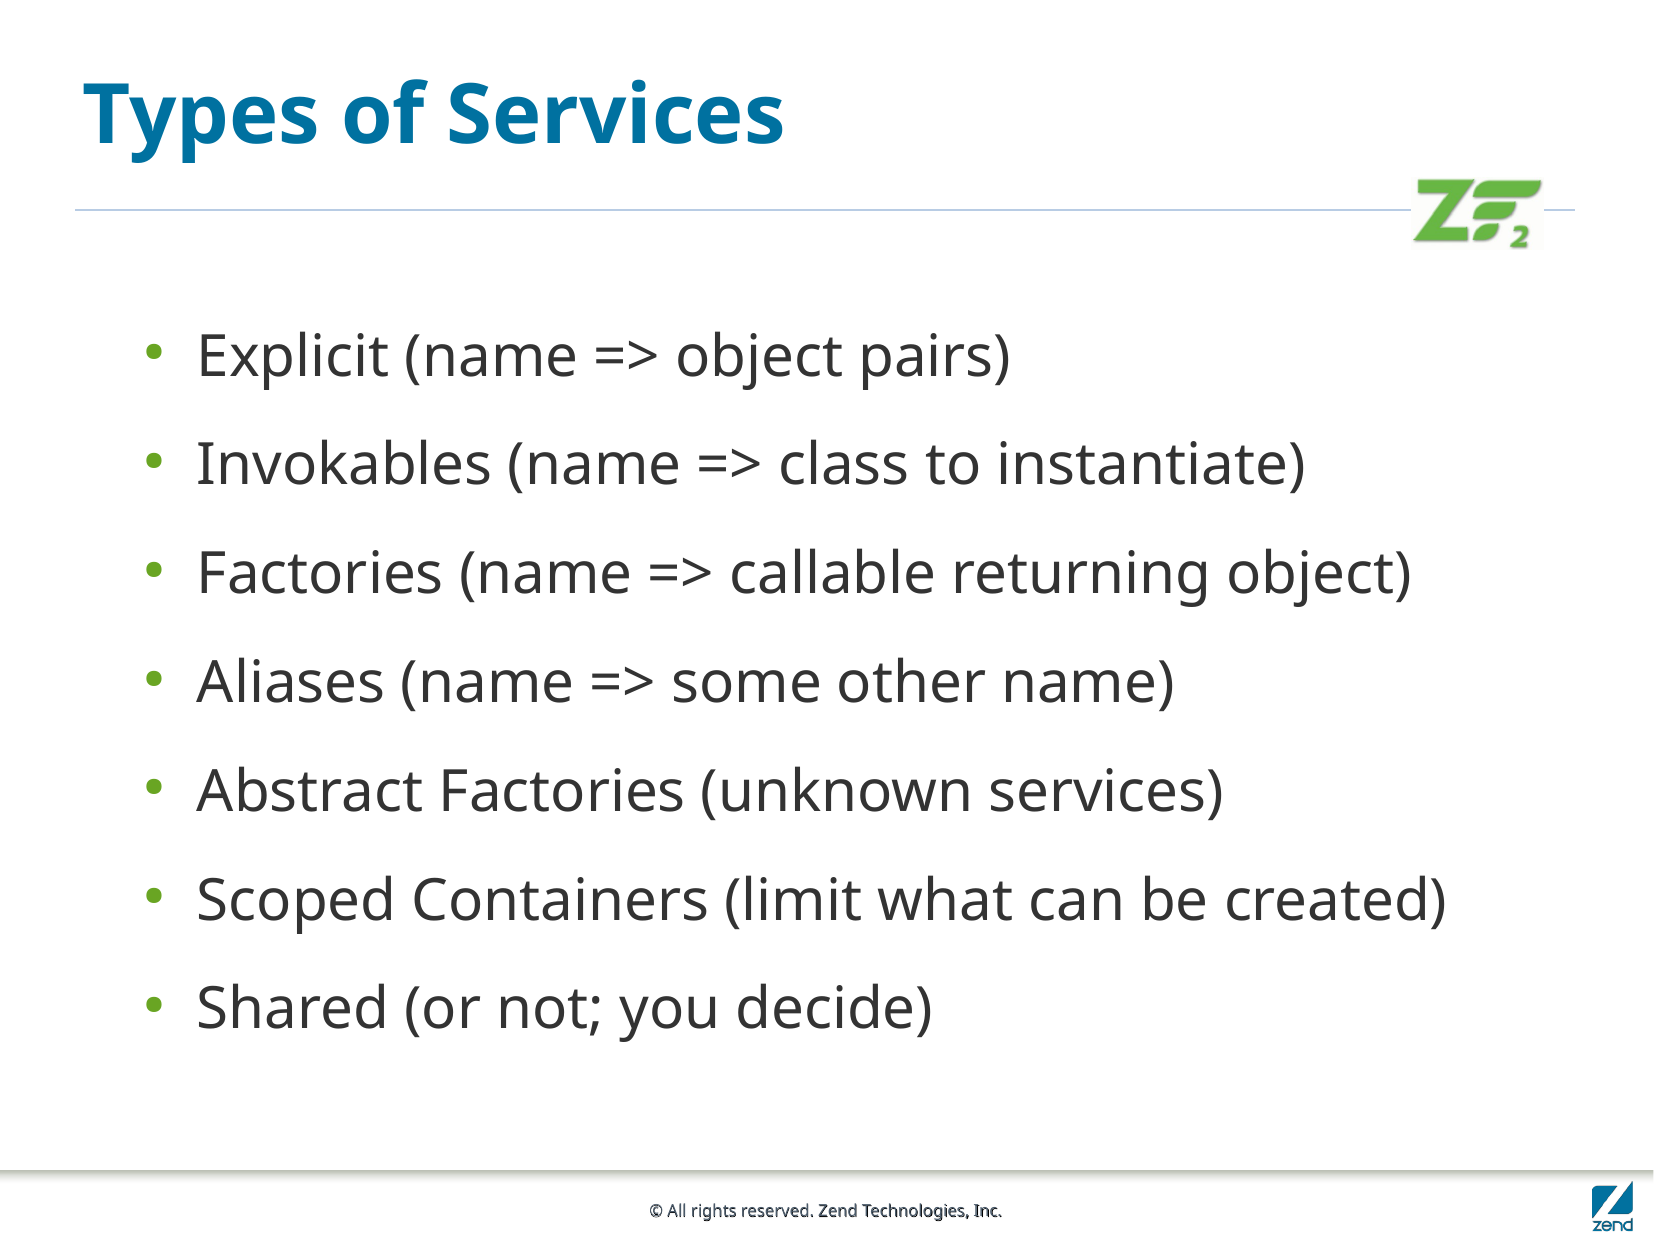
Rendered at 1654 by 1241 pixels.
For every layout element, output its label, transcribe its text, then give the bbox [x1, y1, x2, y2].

list Explicit (name => object pairs) Invokables (name => class to instantiate) Factories (name => callable returning object) Aliases (name => some other name) Abstract Factories (unknown services) Scoped Containers (limit what can be created) Shared (or not; you decide) [126, 313, 1571, 1070]
picture [1411, 177, 1544, 250]
title Types of Services [82, 41, 1489, 169]
picture [0, 1170, 1654, 1232]
